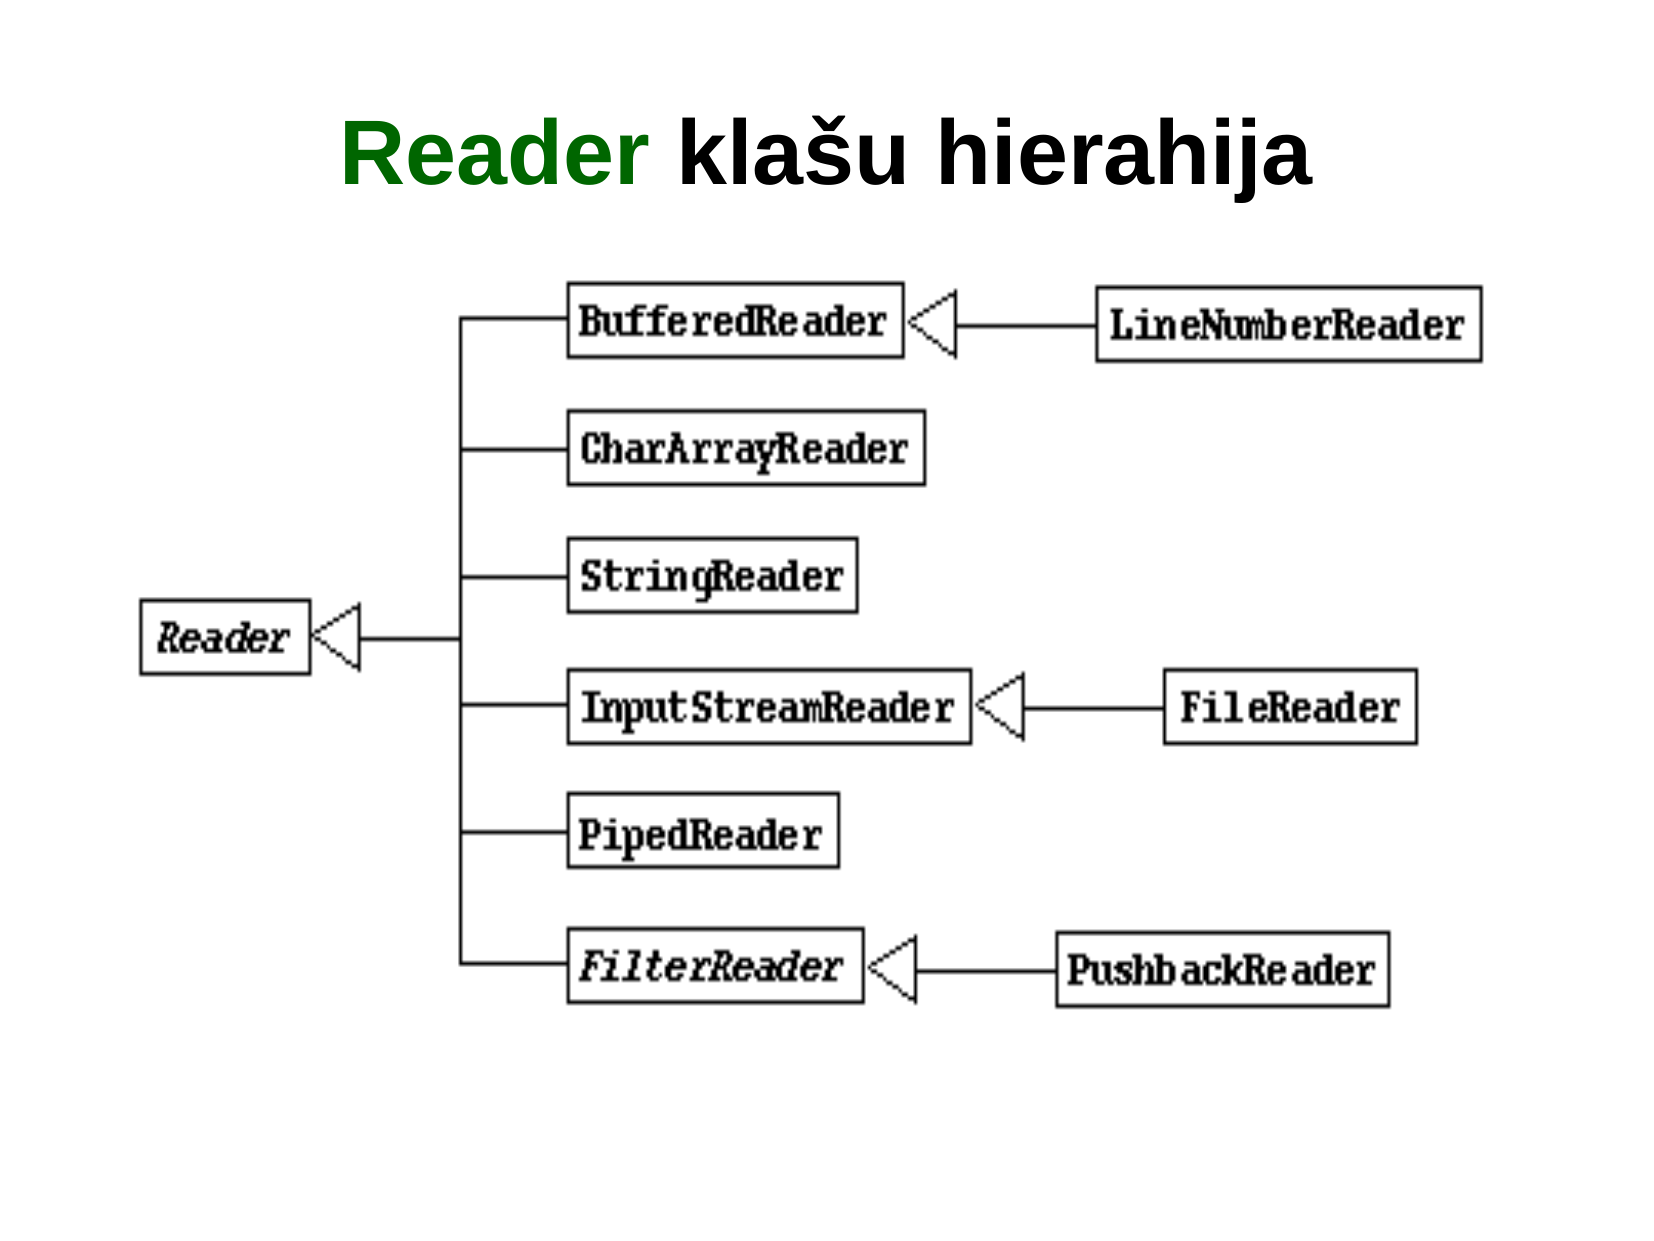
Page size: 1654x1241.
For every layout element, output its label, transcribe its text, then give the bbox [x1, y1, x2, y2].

title Reader klašu hierahija [82, 49, 1571, 257]
picture [82, 256, 1536, 1052]
